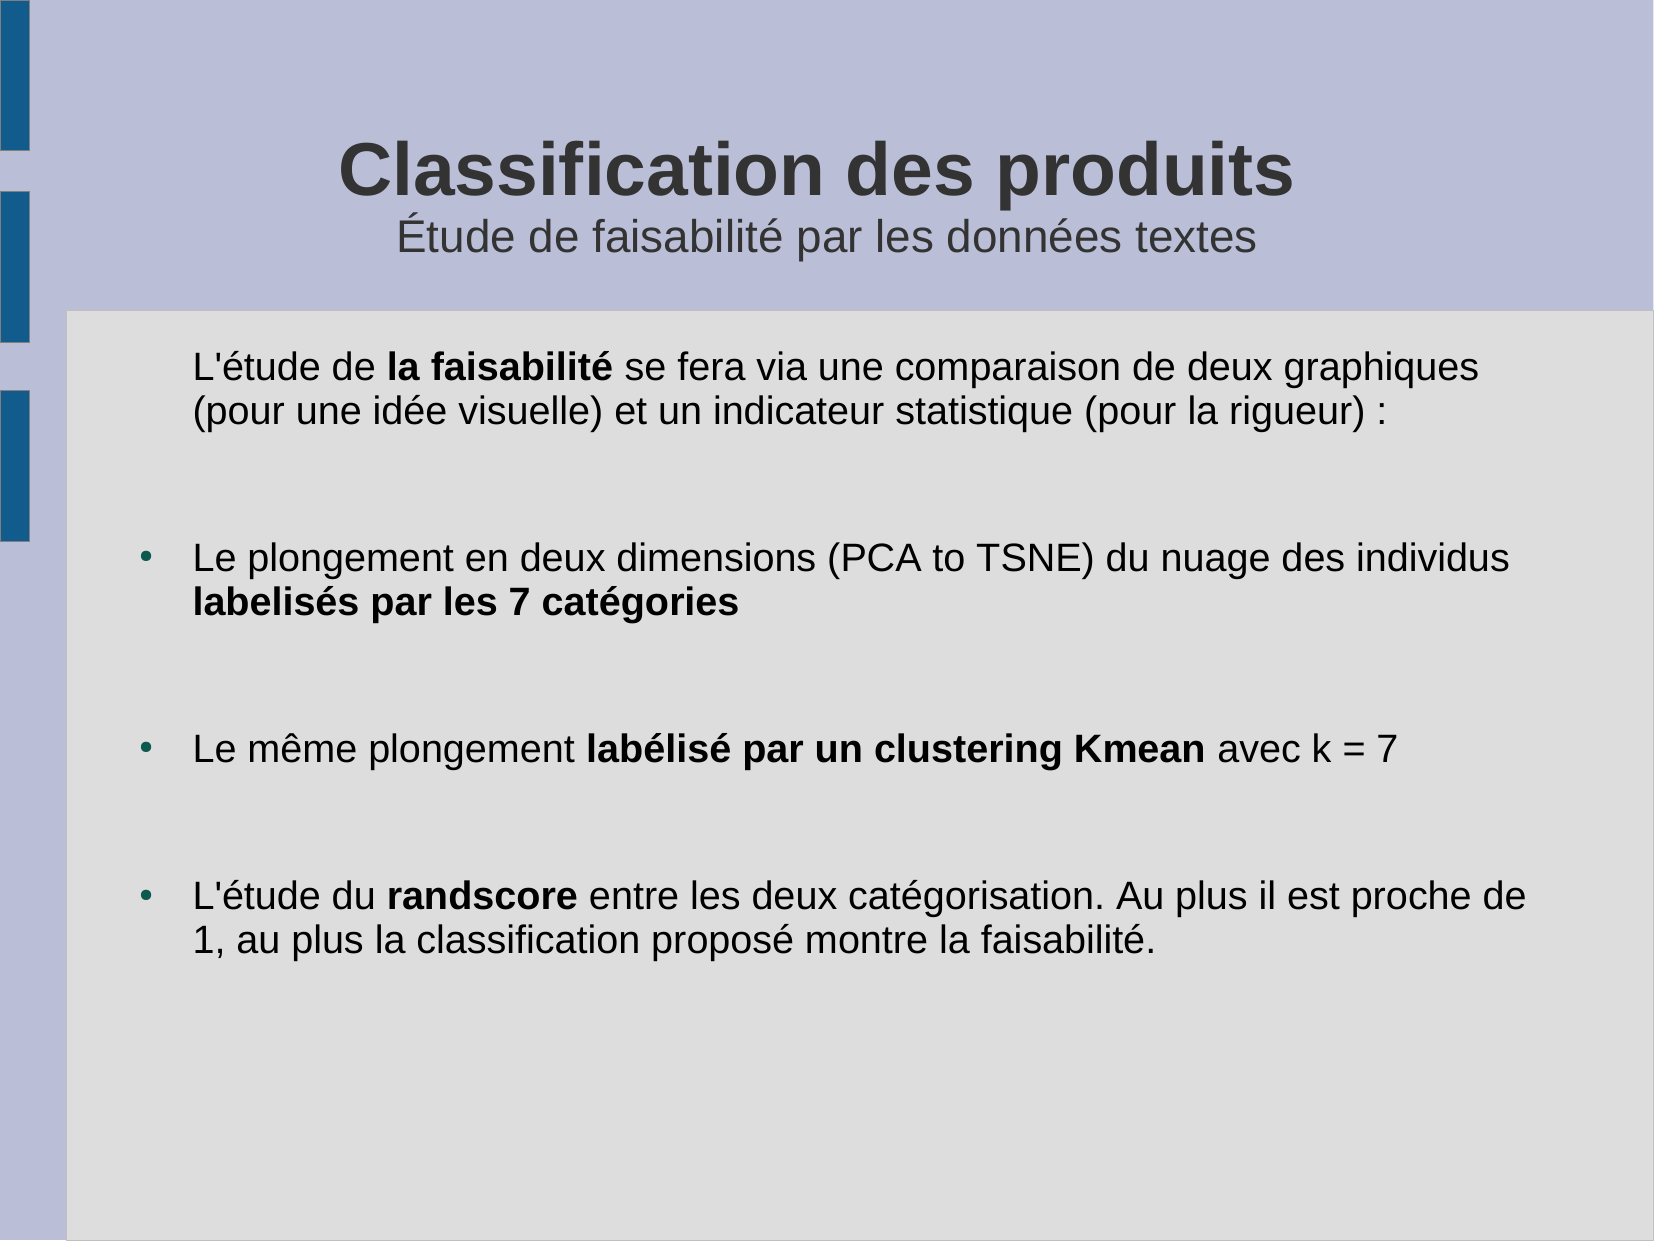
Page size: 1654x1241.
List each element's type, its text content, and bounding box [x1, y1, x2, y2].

list L'étude de la faisabilité se fera via une comparaison de deux graphiques (pour une idée visuelle) et un indicateur statistique (pour la rigueur) : Le plongement en deux dimensions (PCA to TSNE) du nuage des individus labelisés par les 7 catégories Le même plongement labélisé par un clustering Kmean avec k = 7 L'étude du randscore entre les deux catégorisation. Au plus il est proche de 1, au plus la classification proposé montre la faisabilité. [121, 344, 1534, 1127]
title Classification des produits Étude de faisabilité par les données textes [121, 91, 1534, 299]
